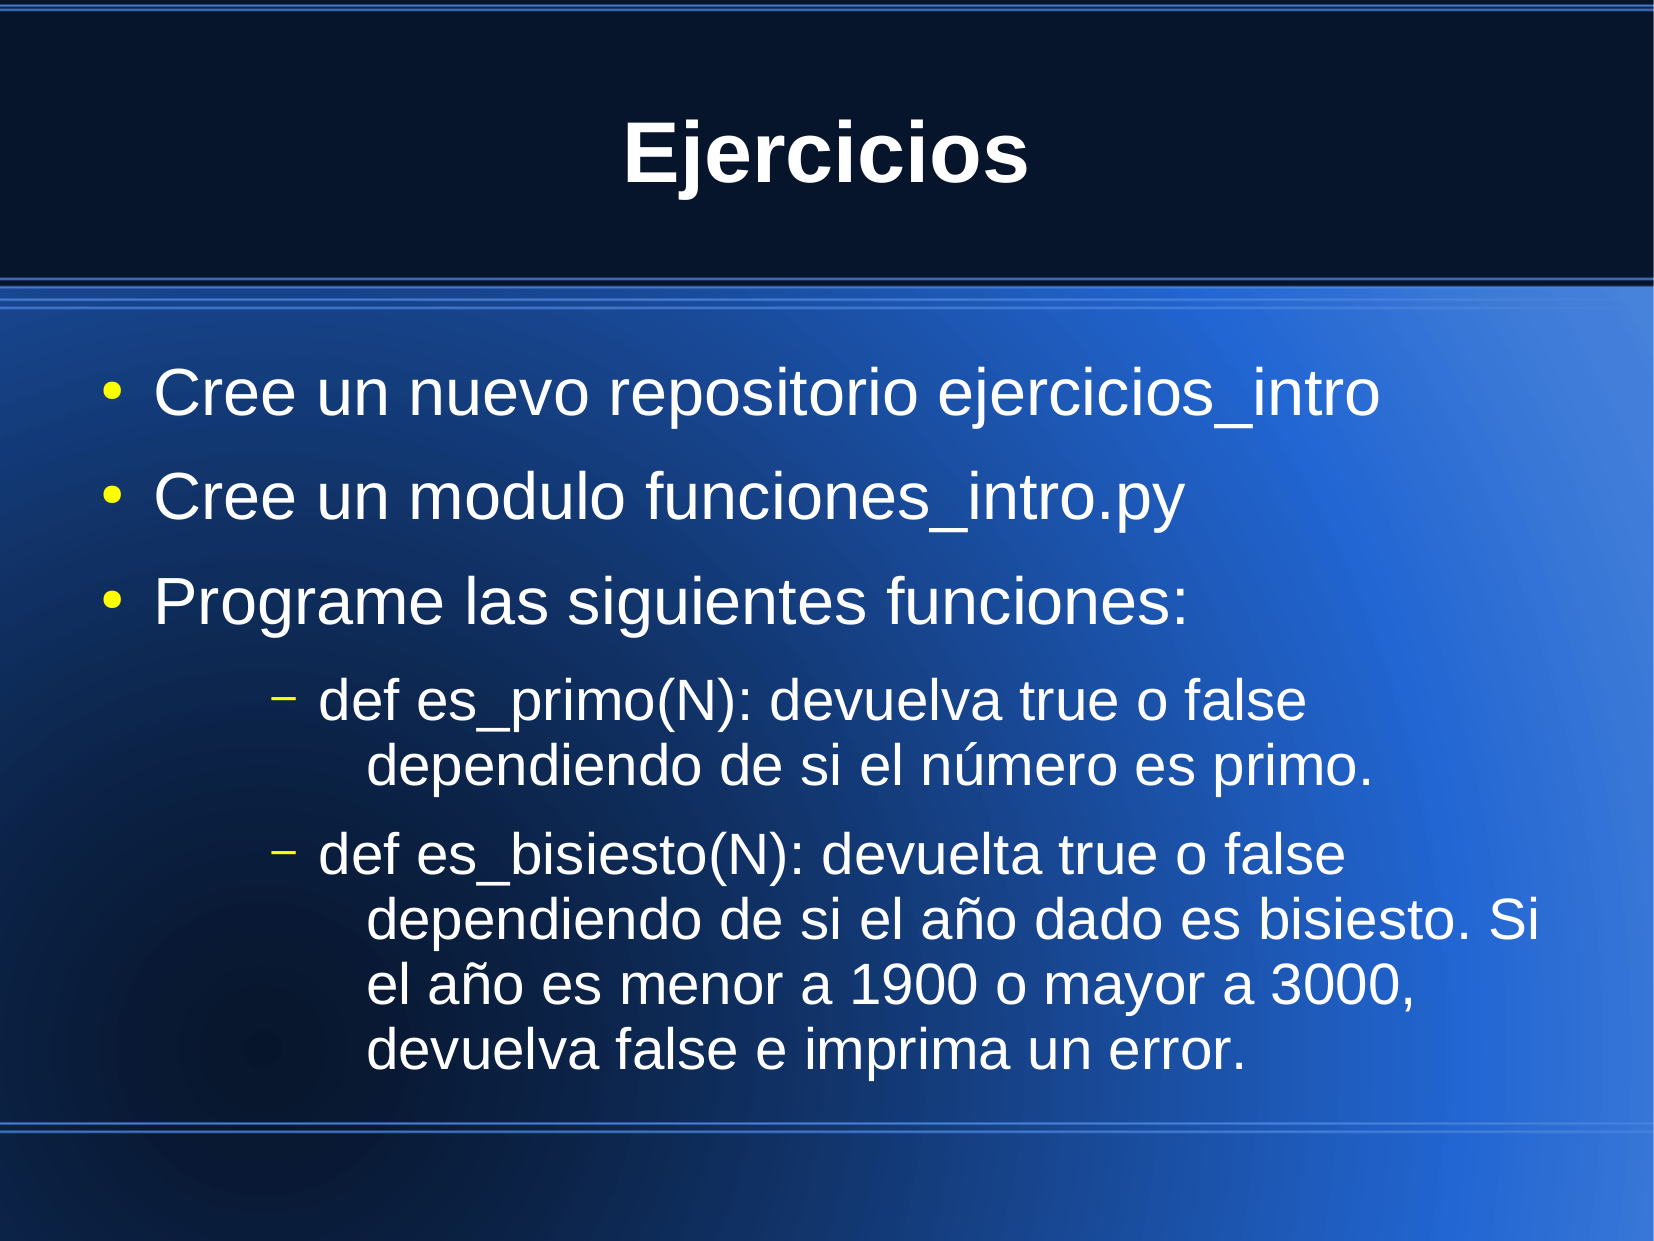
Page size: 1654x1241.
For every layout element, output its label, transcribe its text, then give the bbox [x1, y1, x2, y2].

picture [0, 0, 1654, 1241]
title Ejercicios [82, 49, 1571, 257]
list Cree un nuevo repositorio ejercicios_intro Cree un modulo funciones_intro.py Programe las siguientes funciones: def es_primo(N): devuelva true o false dependiendo de si el número es primo. def es_bisiesto(N): devuelta true o false dependiendo de si el año dado es bisiesto. Si el año es menor a 1900 o mayor a 3000, devuelva false e imprima un error. [82, 355, 1571, 1181]
